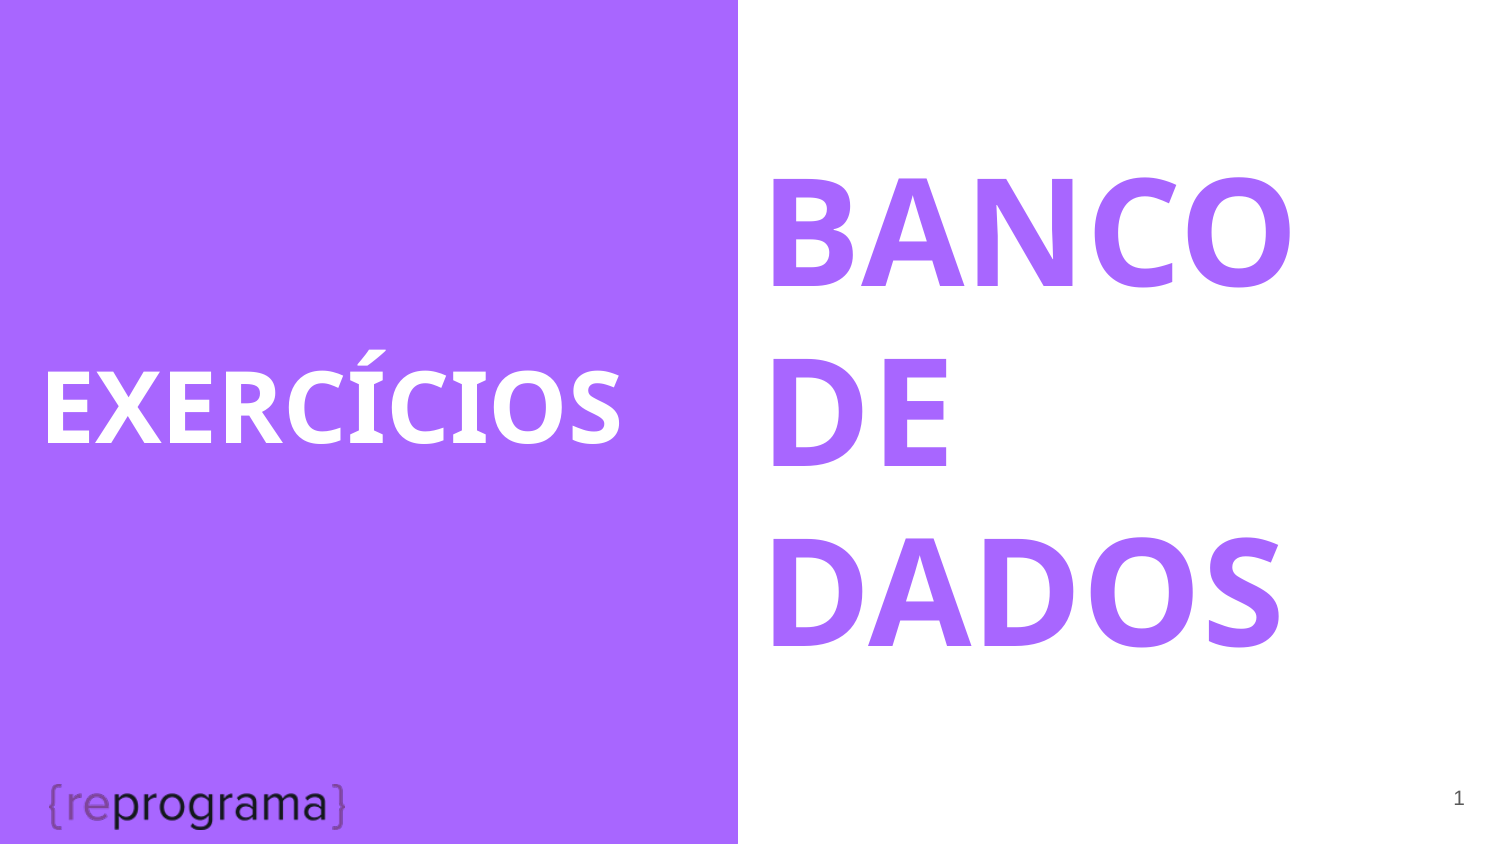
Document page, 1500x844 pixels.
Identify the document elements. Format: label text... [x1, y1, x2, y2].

text_box [0, 0, 738, 844]
text_box EXERCÍCIOS [24, 328, 691, 479]
picture [49, 784, 345, 830]
title BANCO DE DADOS [745, 369, 1489, 692]
slide_number <número> [1389, 764, 1480, 830]
